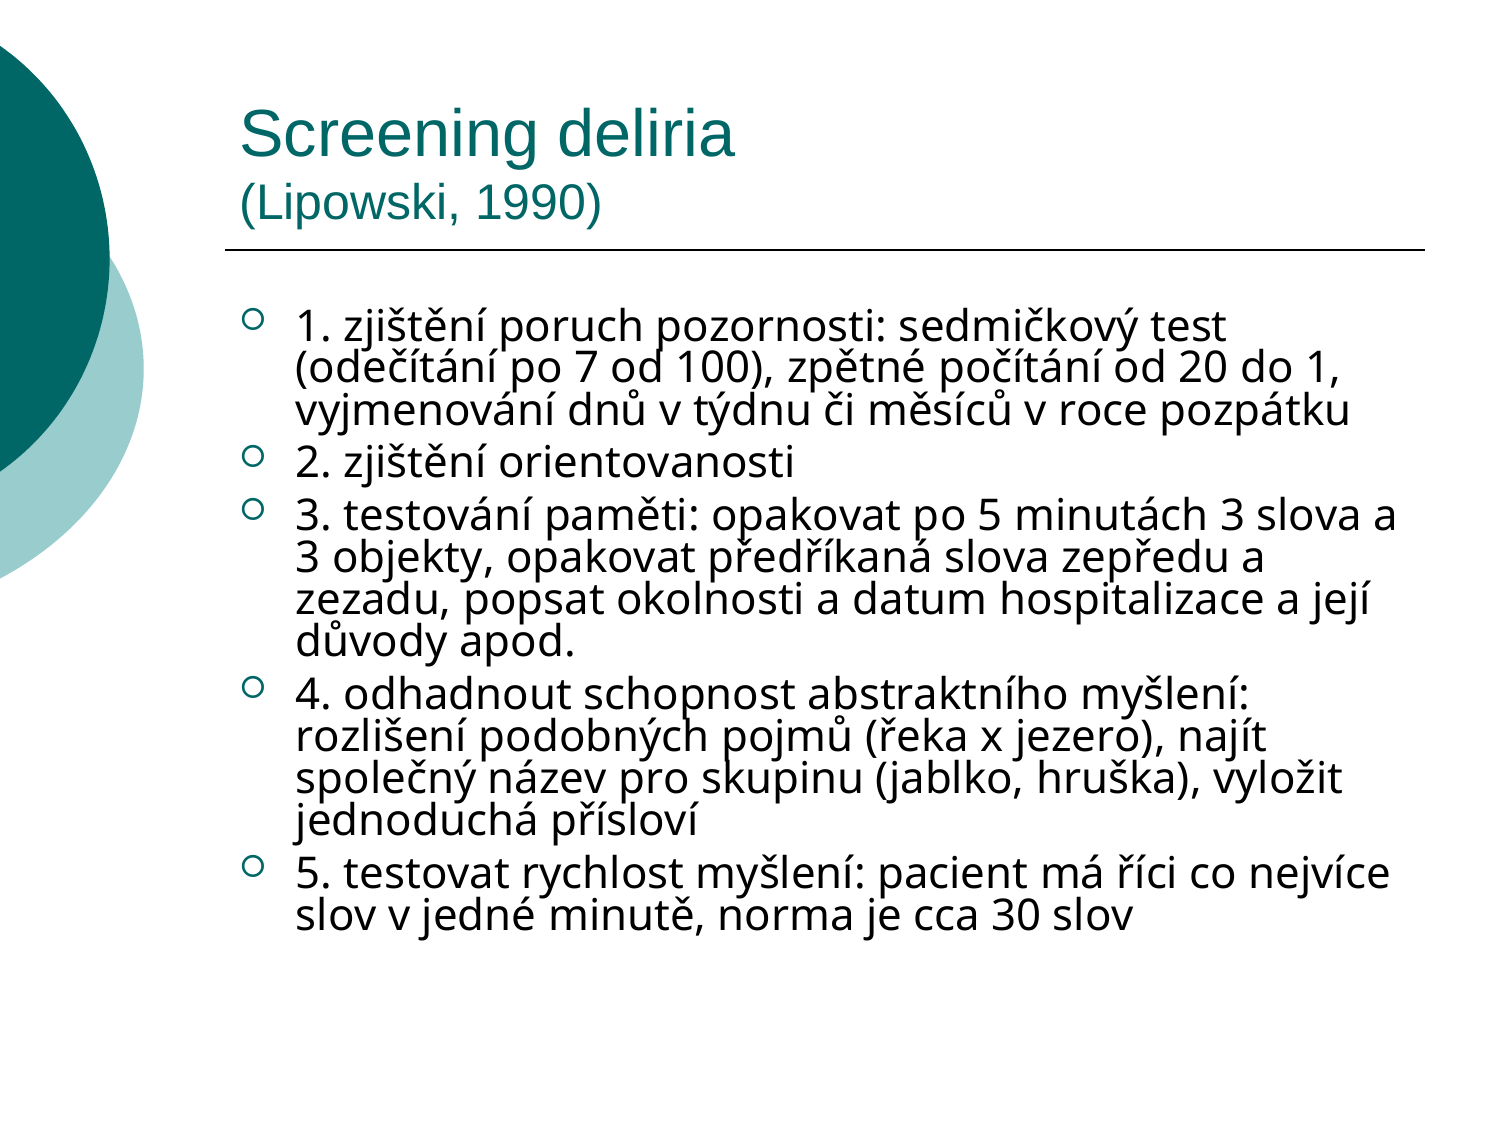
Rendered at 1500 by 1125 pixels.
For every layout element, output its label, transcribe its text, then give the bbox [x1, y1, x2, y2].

title Screening deliria (Lipowski, 1990) [224, 49, 1425, 237]
list 1. zjištění poruch pozornosti: sedmičkový test (odečítání po 7 od 100), zpětné počítání od 20 do 1, vyjmenování dnů v týdnu či měsíců v roce pozpátku 2. zjištění orientovanosti 3. testování paměti: opakovat po 5 minutách 3 slova a 3 objekty, opakovat předříkaná slova zepředu a zezadu, popsat okolnosti a datum hospitalizace a její důvody apod. 4. odhadnout schopnost abstraktního myšlení: rozlišení podobných pojmů (řeka x jezero), najít společný název pro skupinu (jablko, hruška), vyložit jednoduchá přísloví 5. testovat rychlost myšlení: pacient má říci co nejvíce slov v jedné minutě, norma je cca 30 slov [224, 299, 1425, 975]
